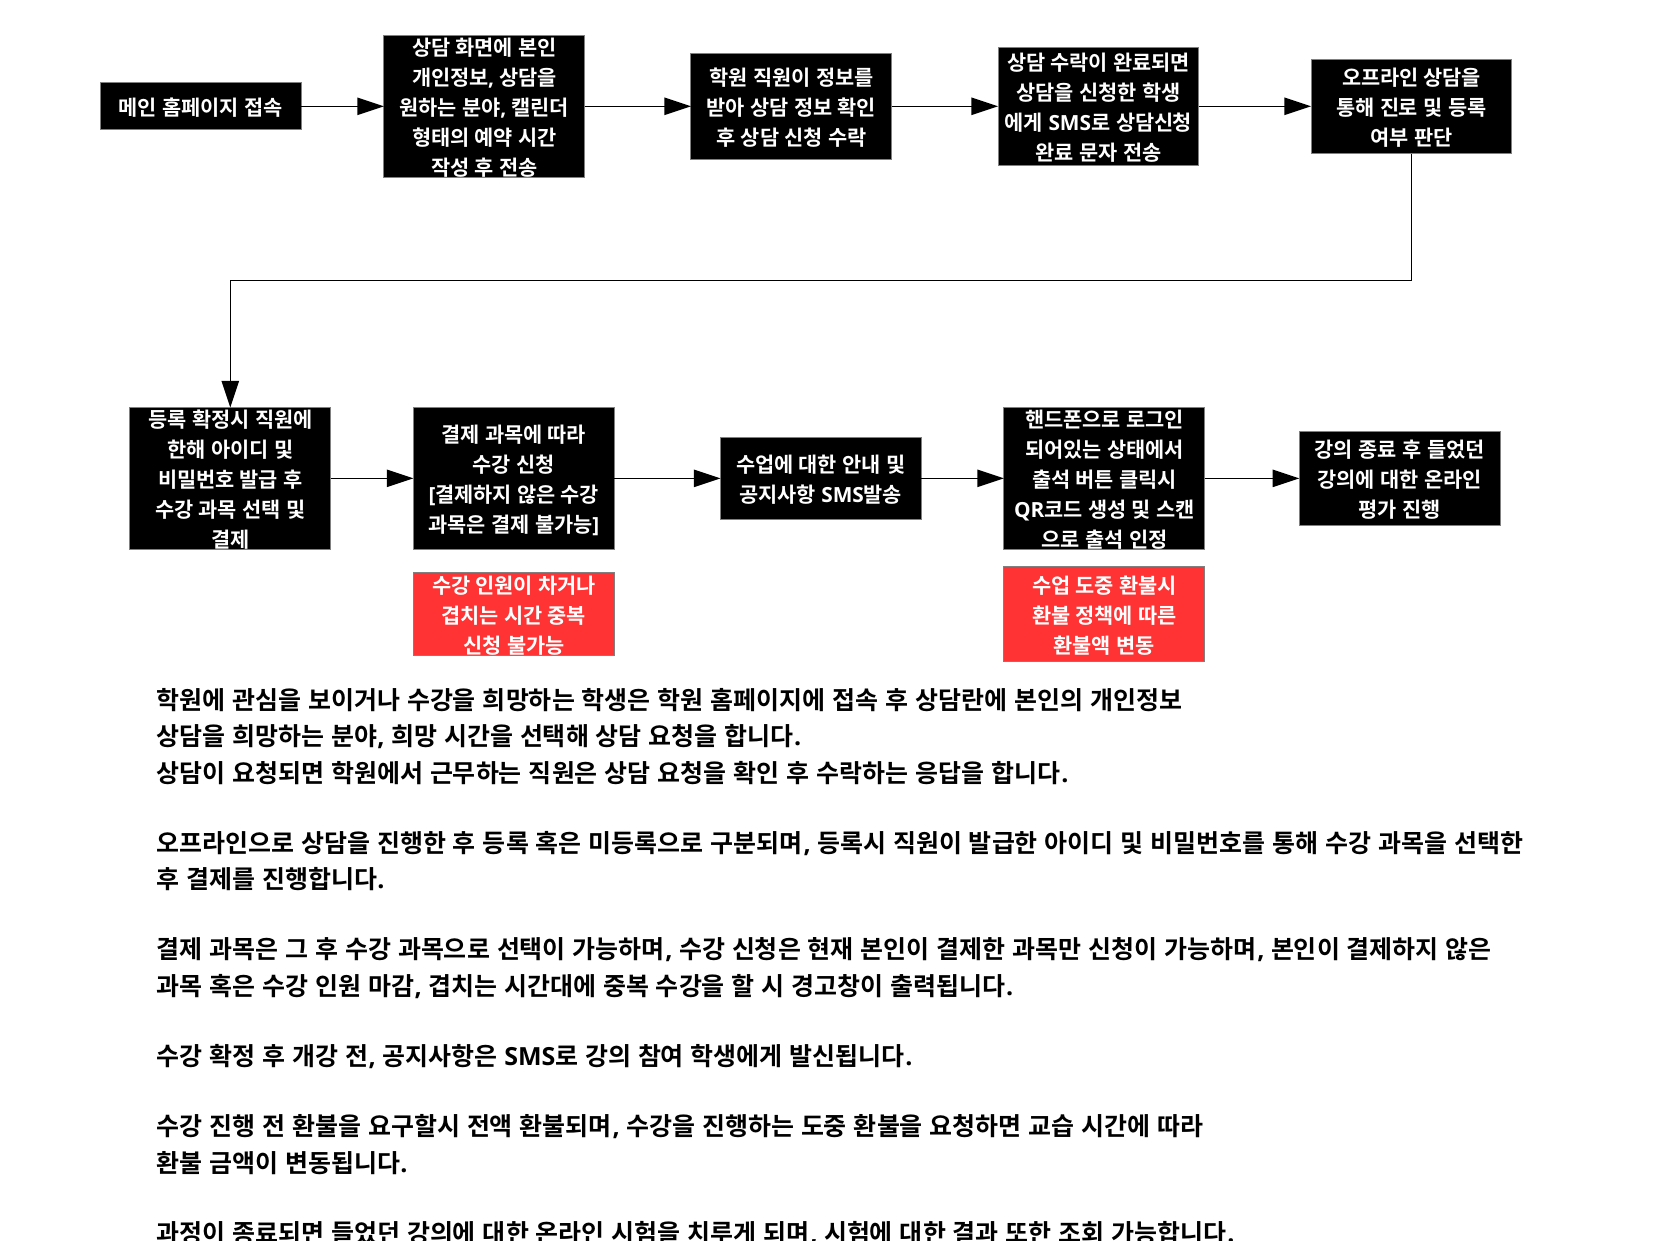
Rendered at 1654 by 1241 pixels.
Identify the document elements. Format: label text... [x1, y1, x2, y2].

text_box 등록 확정시 직원에 한해 아이디 및 비밀번호 발급 후 수강 과목 선택 및 결제 [129, 407, 331, 550]
text_box 수업 도중 환불시 환불 정책에 따른 환불액 변동 [1003, 566, 1205, 662]
text_box 강의 종료 후 들었던 강의에 대한 온라인 평가 진행 [1299, 431, 1501, 526]
text_box 수강 인원이 차거나 겹치는 시간 중복 신청 불가능 [413, 572, 615, 656]
text_box 학원에 관심을 보이거나 수강을 희망하는 학생은 학원 홈페이지에 접속 후 상담란에 본인의 개인정보 상담을 희망하는 분야, 희망 시간을 선택해 상담 요청을 합니다. 상담이 요청되면 학원에서 근무하는 직원은 상담 요청을 확인 후 수락하는 응답을 합니다. 오프라인으로 상담을 진행한 후 등록 혹은 미등록으로 구분되며, 등록시 직원이 발급한 아이디 및 비밀번호를 통해 수강 과목을 선택한 후 결제를 진행합니다. 결제 과목은 그 후 수강 과목으로 선택이 가능하며, 수강 신청은 현재 본인이 결제한 과목만 신청이 가능하며, 본인이 결제하지 않은 과목 혹은 수강 인원 마감, 겹치는 시간대에 중복 수강을 할 시 경고창이 출력됩니다. 수강 확정 후 개강 전, 공지사항은 SMS로 강의 참여 학생에게 발신됩니다. 수강 진행 전 환불을 요구할시 전액 환불되며, 수강을 진행하는 도중 환불을 요청하면 교습 시간에 따라 환불 금액이 변동됩니다. 과정이 종료되면 들었던 강의에 대한 온라인 시험을 치루게 되며, 시험에 대한 결과 또한 조회 가능합니다. [141, 673, 1560, 1241]
text_box 결제 과목에 따라 수강 신청 [결제하지 않은 수강 과목은 결제 불가능] [413, 407, 615, 550]
text_box 수업에 대한 안내 및 공지사항 SMS발송 [720, 437, 922, 520]
text_box 메인 홈페이지 접속 [100, 82, 302, 130]
text_box 상담 수락이 완료되면 상담을 신청한 학생 에게 SMS로 상담신청 완료 문자 전송 [998, 47, 1199, 166]
text_box 오프라인 상담을 통해 진로 및 등록 여부 판단 [1311, 59, 1512, 154]
text_box 상담 화면에 본인 개인정보, 상담을 원하는 분야, 캘린더 형태의 예약 시간 작성 후 전송 [383, 35, 585, 178]
text_box 핸드폰으로 로그인 되어있는 상태에서 출석 버튼 클릭시 QR코드 생성 및 스캔 으로 출석 인정 [1003, 407, 1205, 550]
text_box 학원 직원이 정보를 받아 상담 정보 확인 후 상담 신청 수락 [690, 53, 892, 160]
